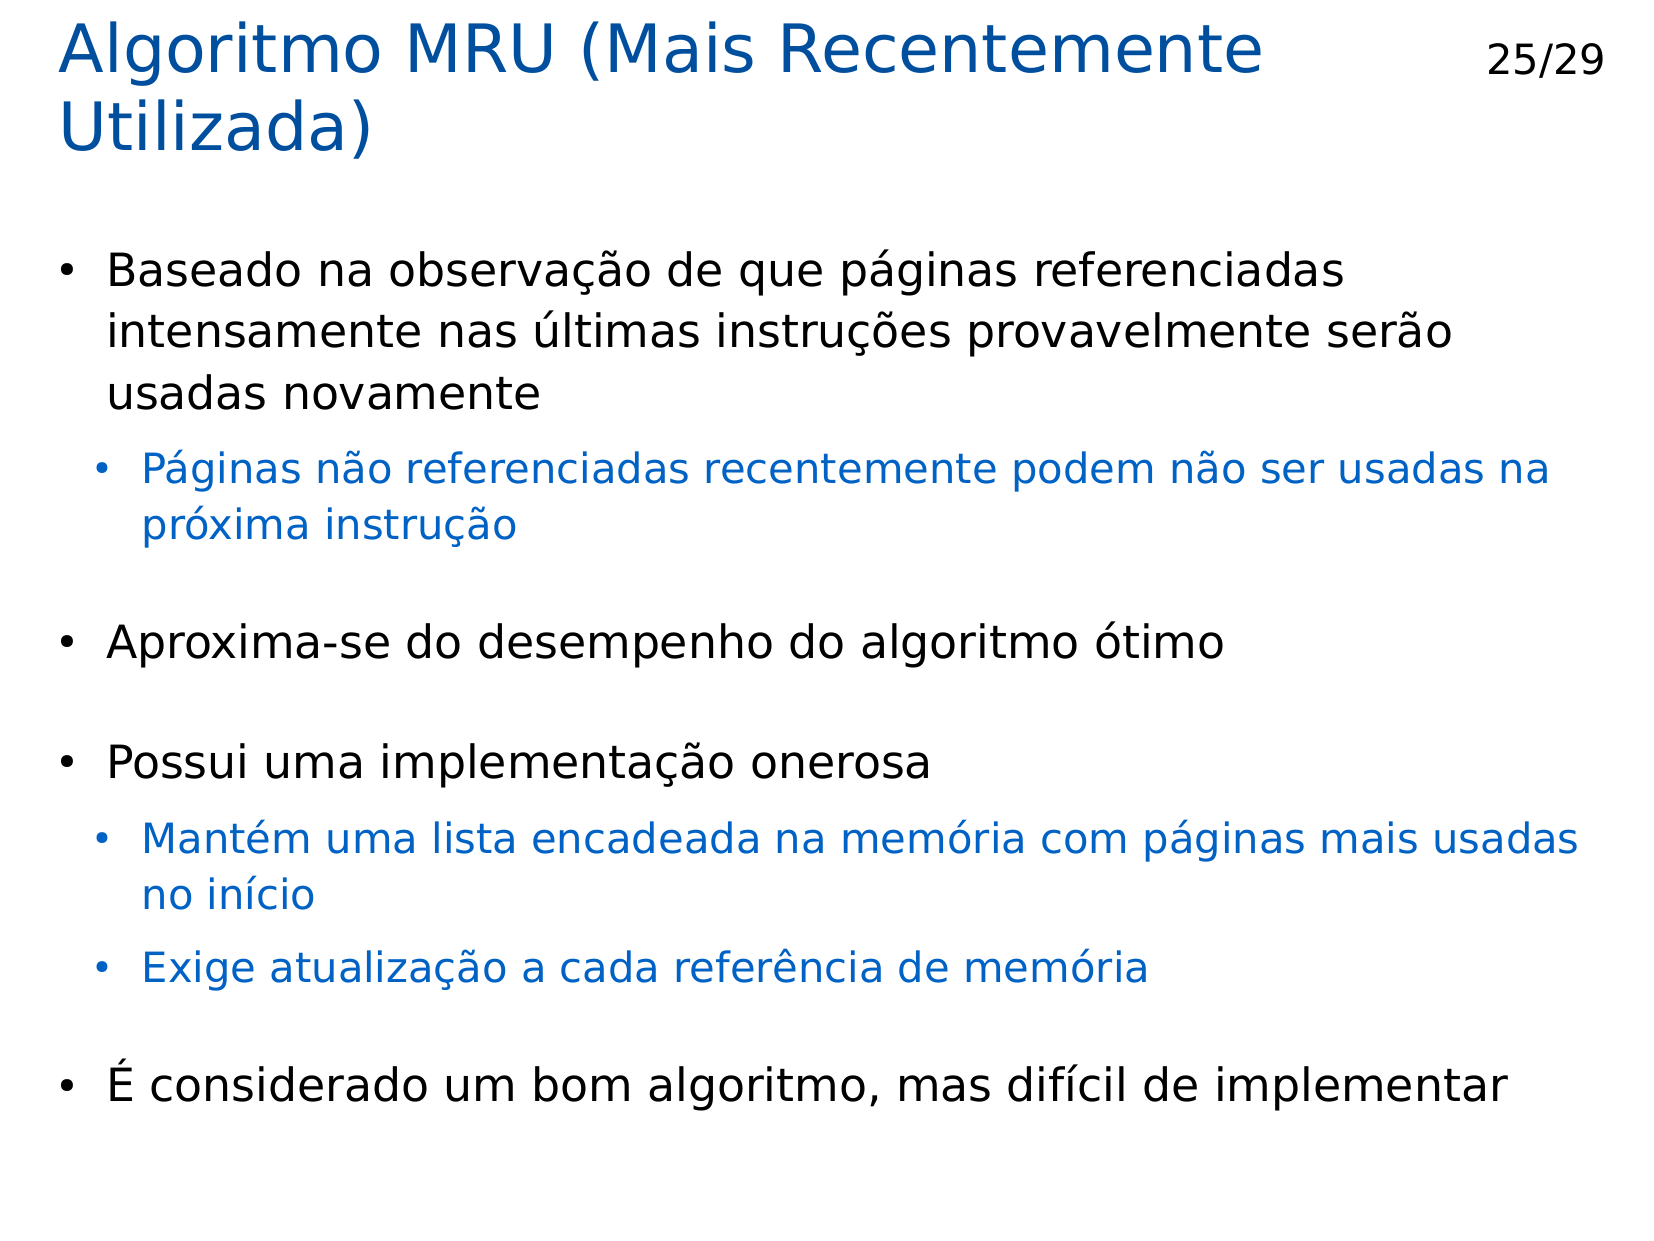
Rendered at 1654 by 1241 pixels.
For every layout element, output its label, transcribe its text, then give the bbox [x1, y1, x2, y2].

title Algoritmo MRU (Mais Recentemente Utilizada) [59, 10, 1506, 167]
list Baseado na observação de que páginas referenciadas intensamente nas últimas instruções provavelmente serão usadas novamente Páginas não referenciadas recentemente podem não ser usadas na próxima instrução Aproxima-se do desempenho do algoritmo ótimo Possui uma implementação onerosa Mantém uma lista encadeada na memória com páginas mais usadas no início Exige atualização a cada referência de memória É considerado um bom algoritmo, mas difícil de implementar [59, 236, 1595, 1211]
